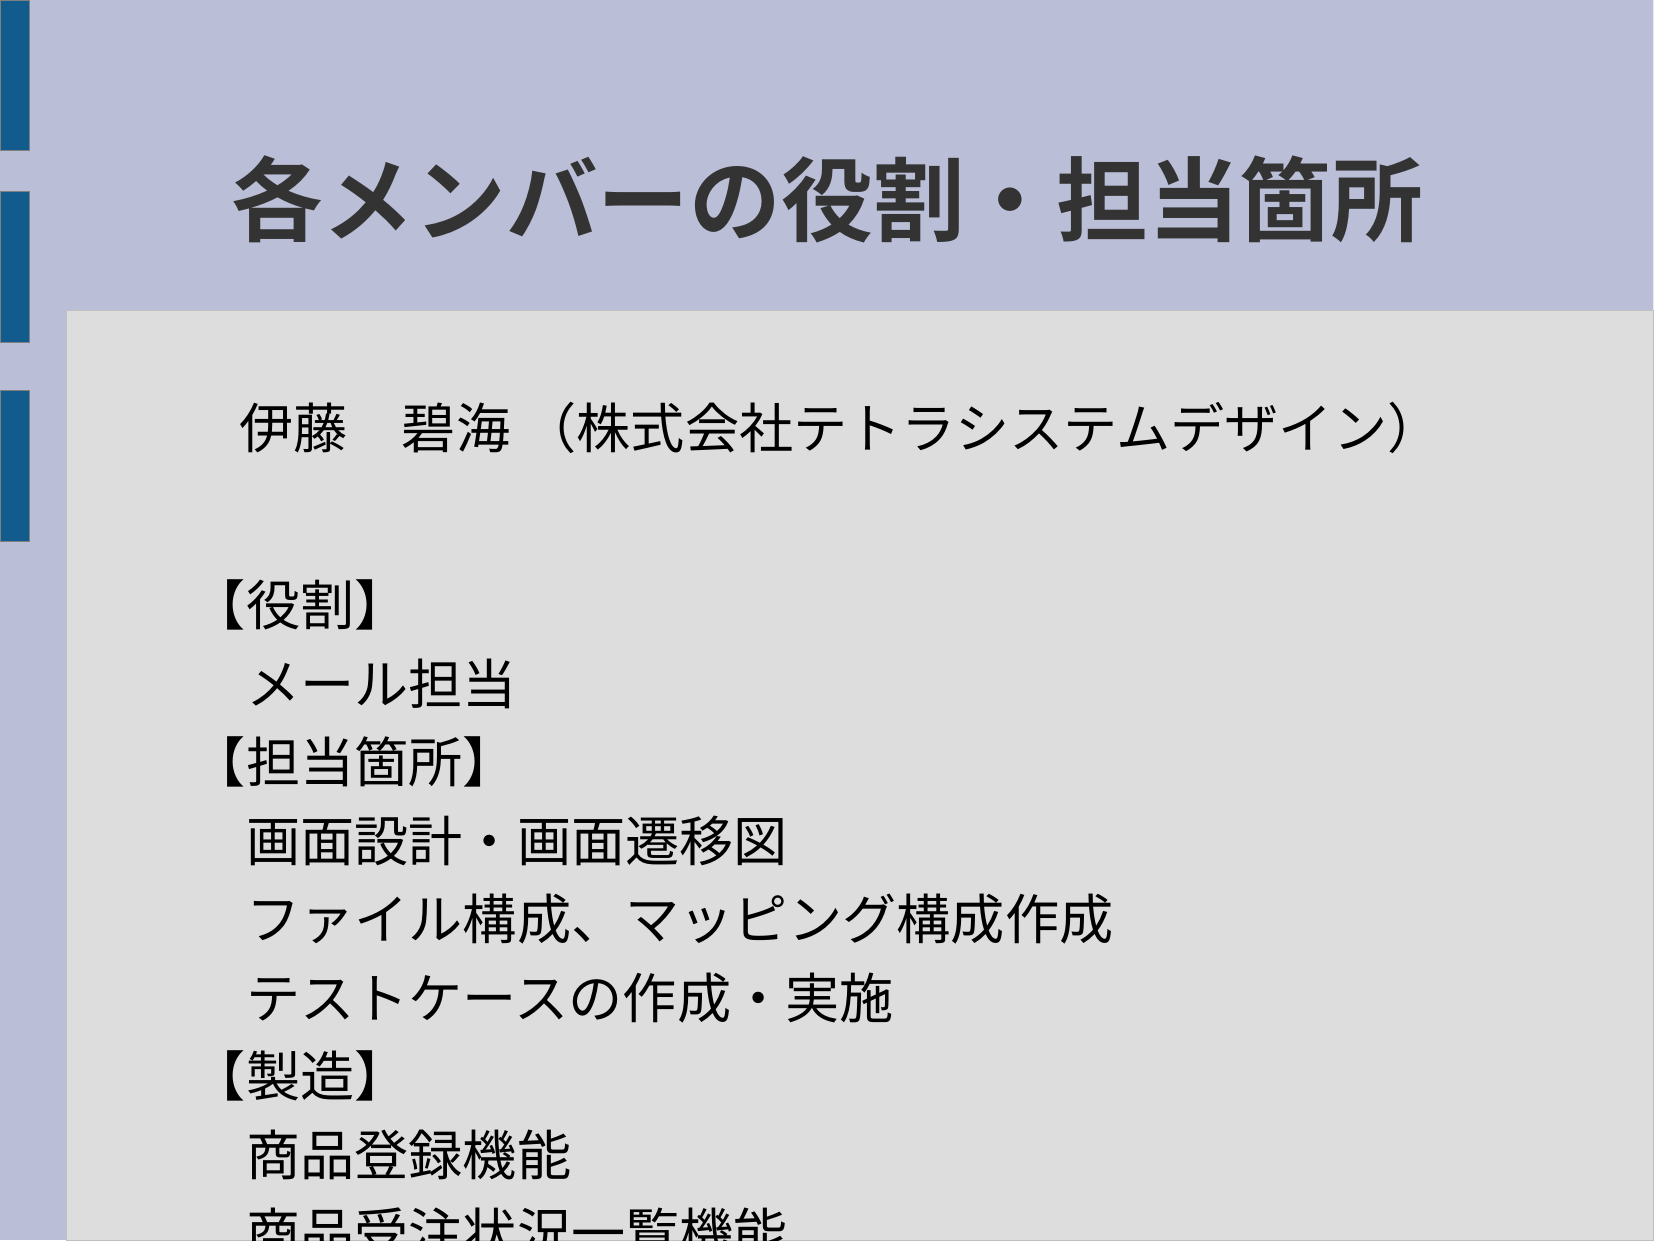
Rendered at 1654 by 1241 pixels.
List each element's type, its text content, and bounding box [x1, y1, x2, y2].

text_box 伊藤 碧海 （株式会社テトラシステムデザイン） [224, 377, 1512, 502]
title 各メンバーの役割・担当箇所 [121, 91, 1534, 299]
text_box 【役割】 メール担当 【担当箇所】 画面設計・画面遷移図 ファイル構成、マッピング構成作成 テストケースの作成・実施 【製造】 商品登録機能 商品受注状況一覧機能 商品受注状況詳細機能 [177, 555, 1619, 1174]
